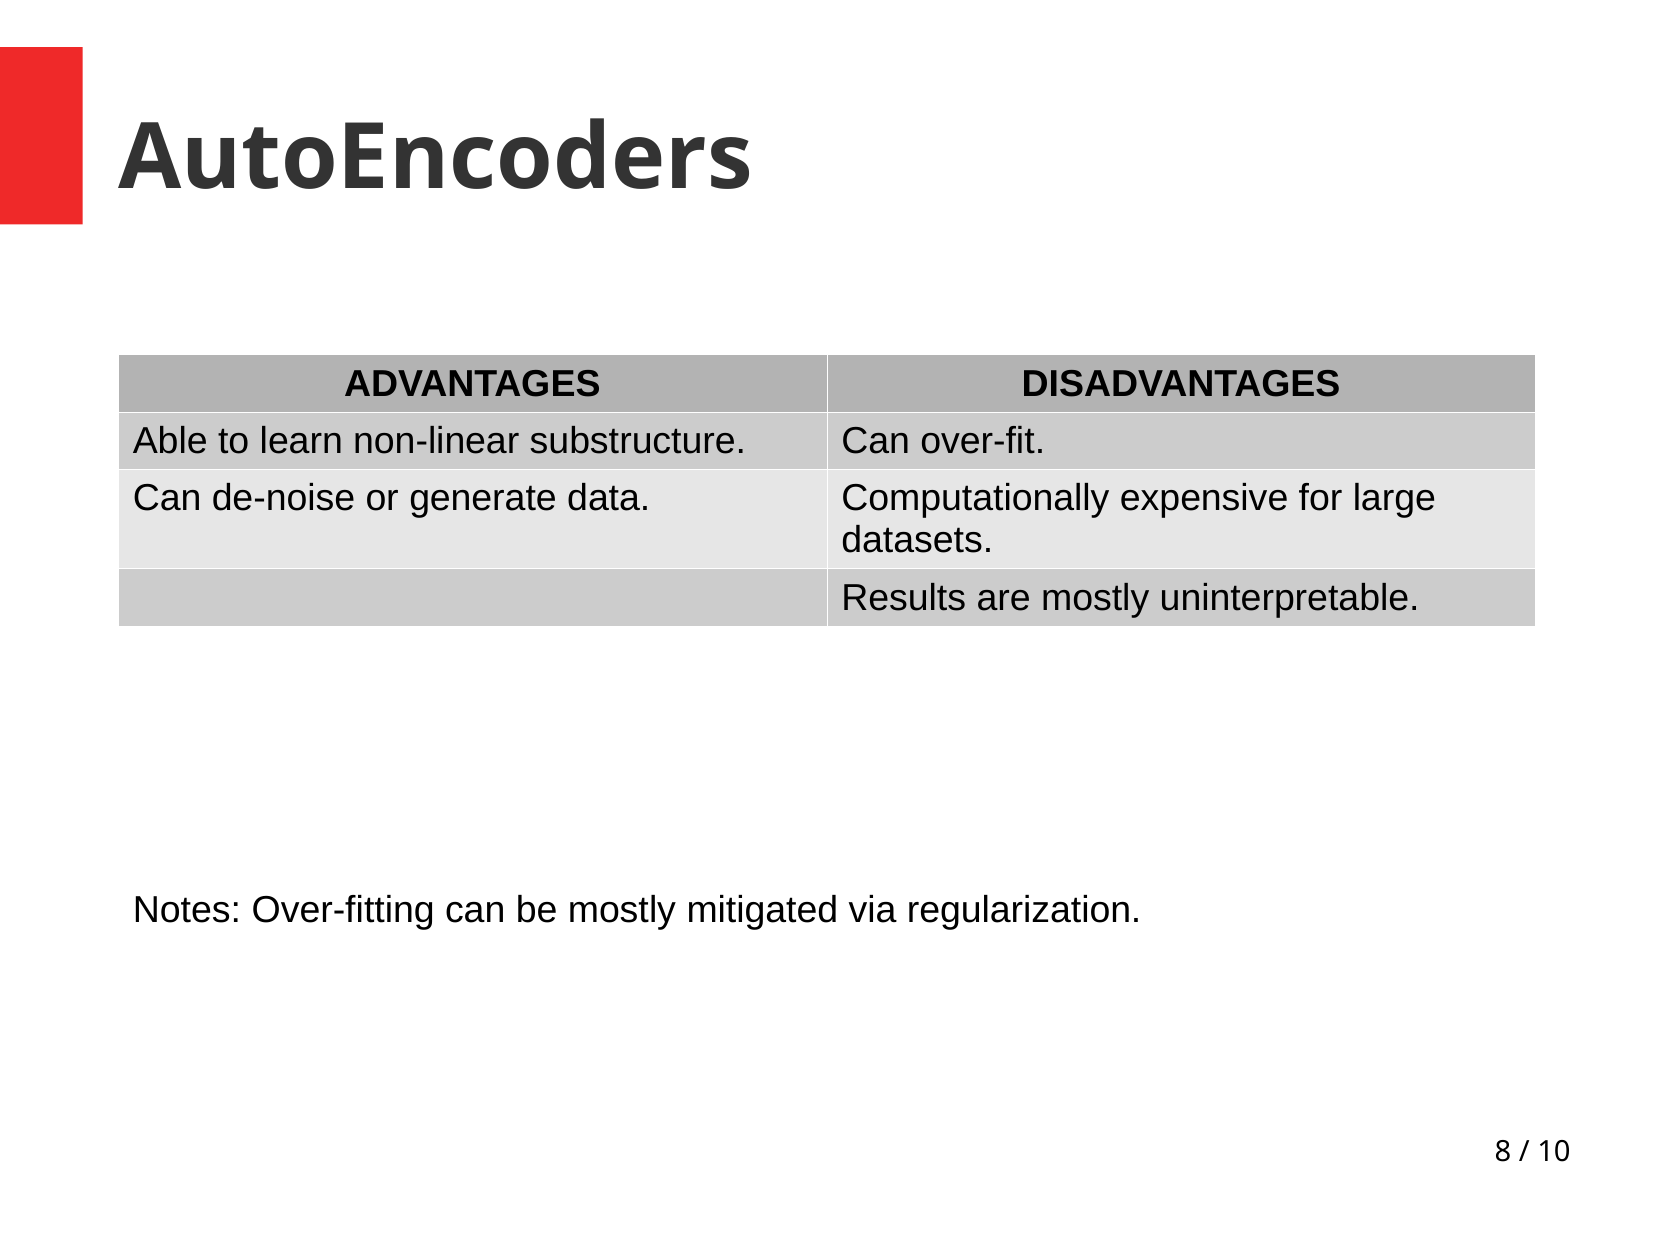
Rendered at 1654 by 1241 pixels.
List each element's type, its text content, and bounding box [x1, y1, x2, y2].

table_cell Computationally expensive for large datasets. [828, 470, 1535, 568]
table_cell Able to learn non-linear substructure. [119, 413, 827, 469]
table_cell Can over-fit. [828, 413, 1535, 469]
table_cell Can de-noise or generate data. [119, 470, 827, 568]
table_header DISADVANTAGES [828, 355, 1535, 412]
table_header ADVANTAGES [119, 355, 827, 412]
table_cell [119, 569, 827, 626]
title AutoEncoders [118, 49, 1571, 257]
text_box Notes: Over-fitting can be mostly mitigated via regularization. [118, 881, 1641, 981]
table_cell Results are mostly uninterpretable. [828, 569, 1535, 626]
